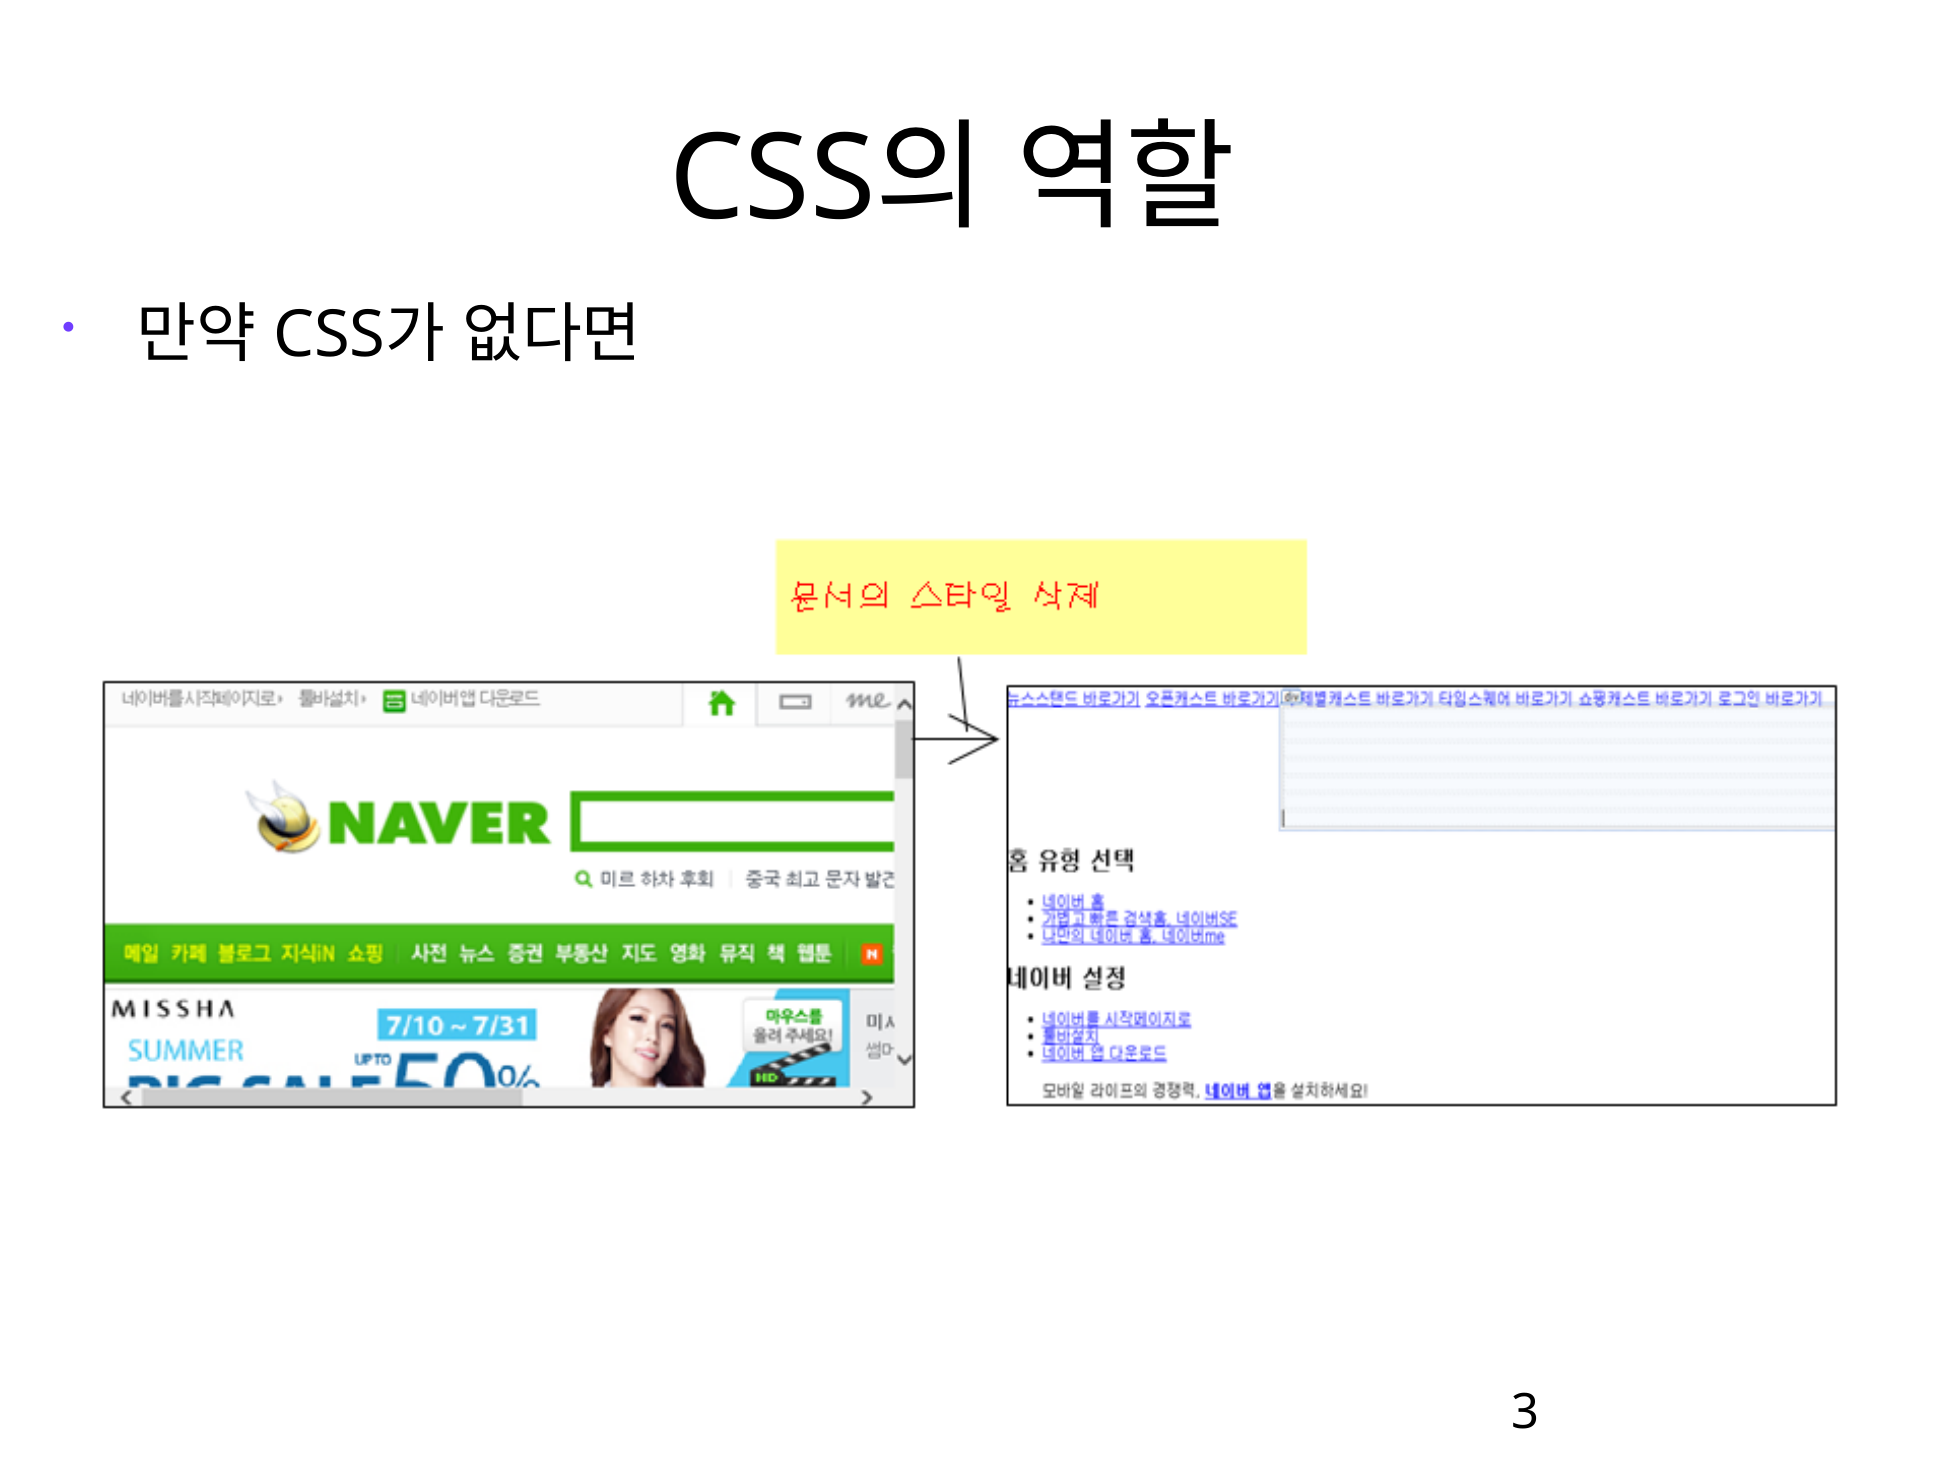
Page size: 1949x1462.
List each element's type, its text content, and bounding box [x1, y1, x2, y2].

slide_number <숫자> [1496, 1372, 1899, 1462]
list 만약 CSS가 없다면 [48, 284, 1897, 1343]
title CSS의 역할 [156, 92, 1749, 255]
picture [81, 527, 1868, 1129]
